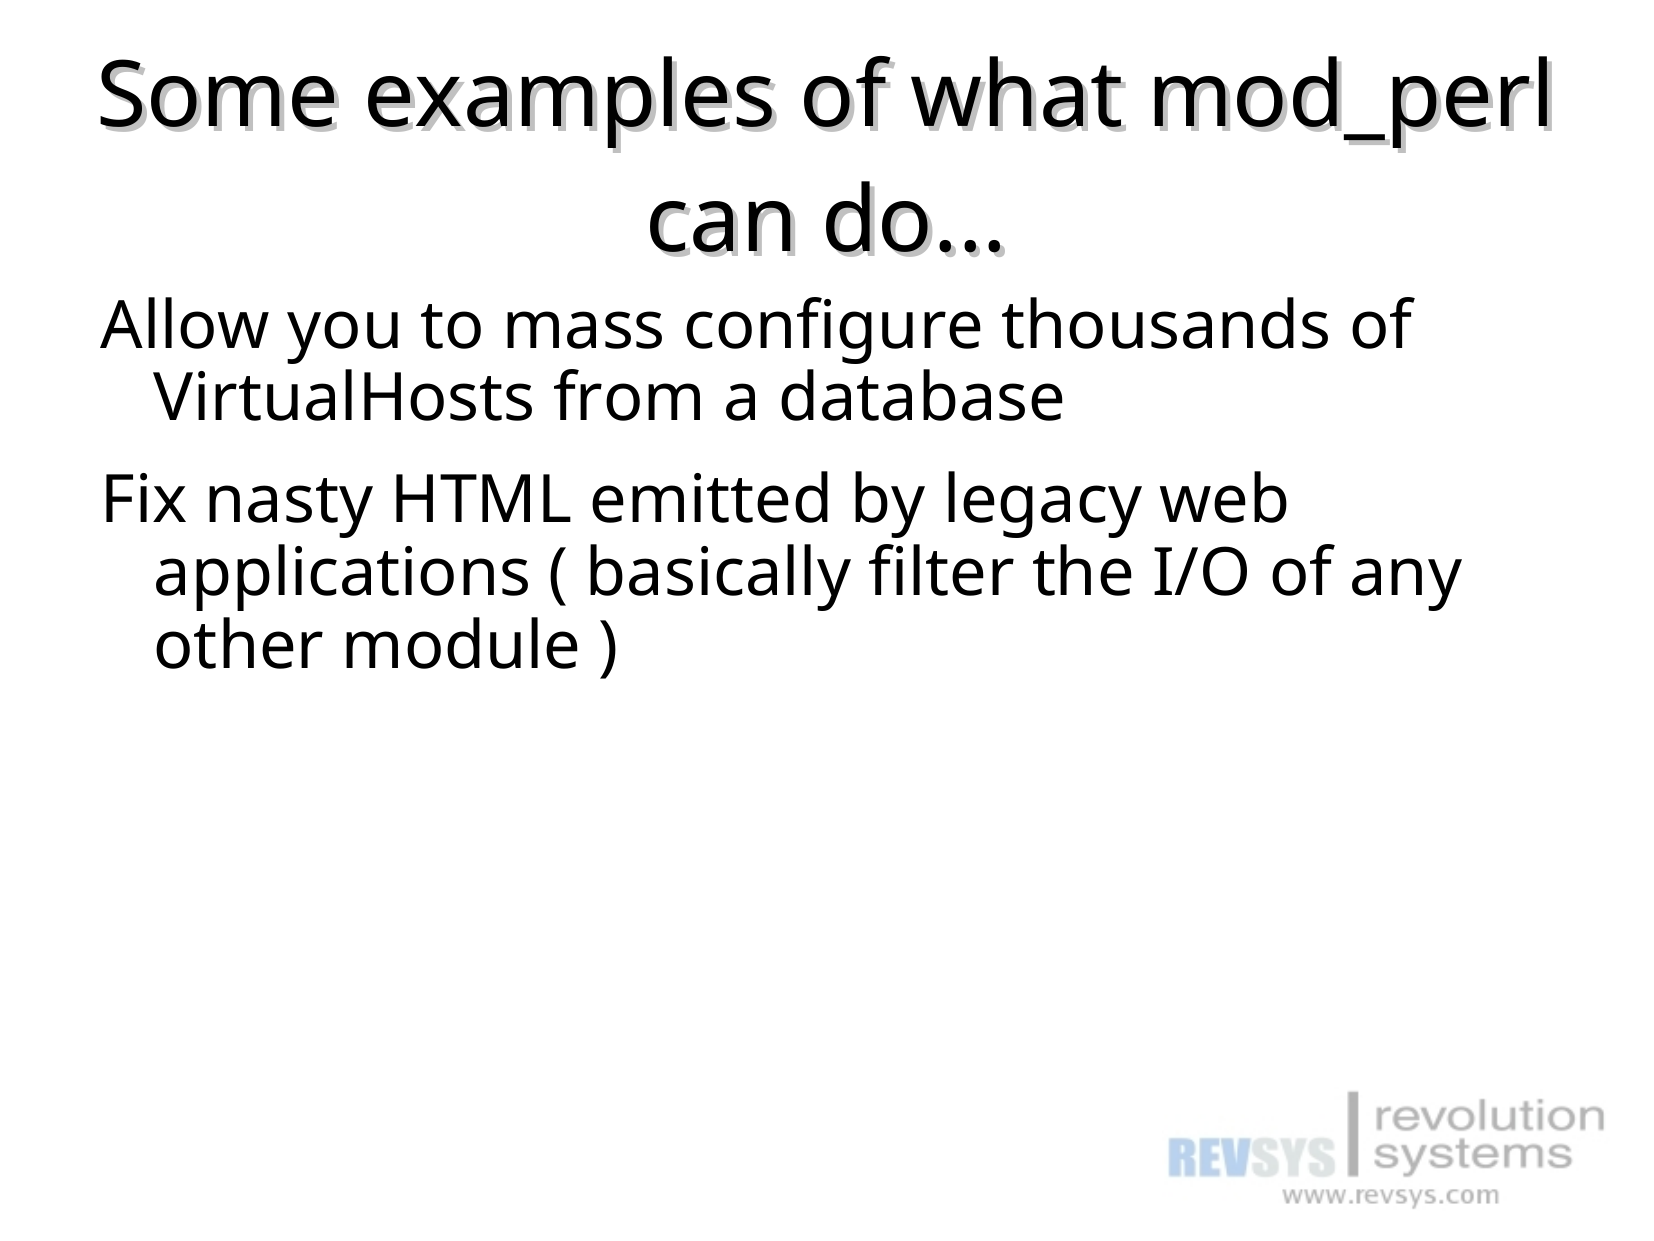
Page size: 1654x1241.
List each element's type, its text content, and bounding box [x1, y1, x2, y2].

picture [1162, 1087, 1613, 1211]
list Allow you to mass configure thousands of VirtualHosts from a database Fix nasty HTML emitted by legacy web applications ( basically filter the I/O of any other module ) [82, 290, 1571, 1109]
title Some examples of what mod_perl can do... [82, 42, 1571, 264]
